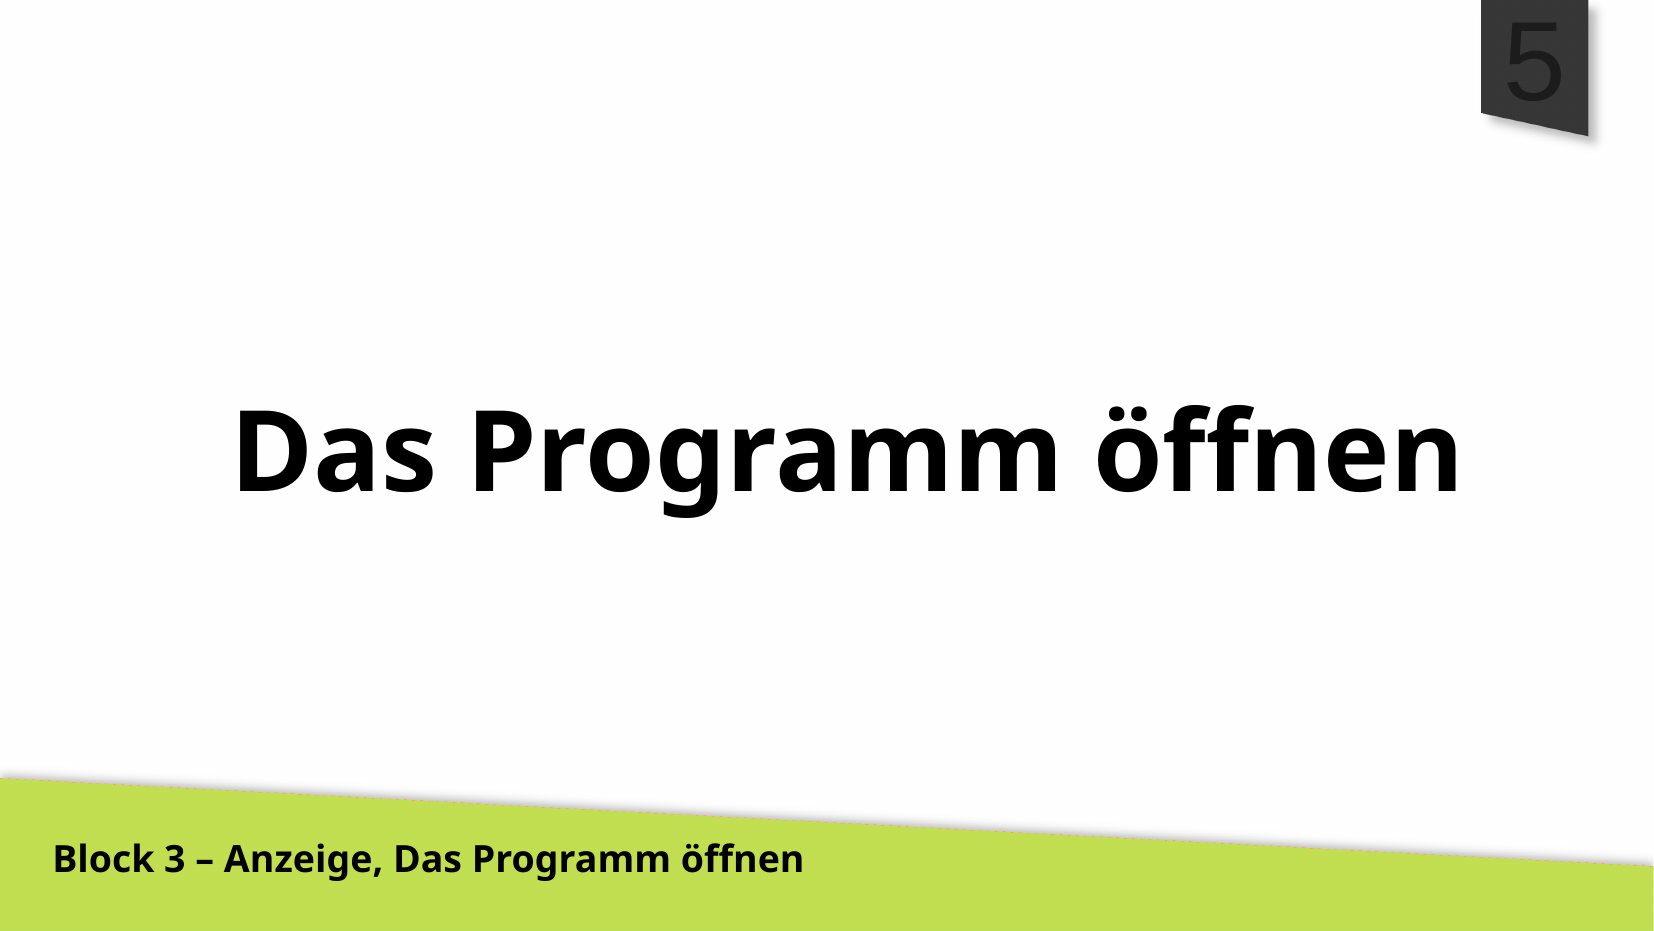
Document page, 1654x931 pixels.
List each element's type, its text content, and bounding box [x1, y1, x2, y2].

text_box <Foliennummer> [905, 0, 1581, 132]
picture [0, 0, 1654, 931]
title Das Programm öffnen [157, 369, 1538, 526]
text_box Block 3 – Anzeige, Das Programm öffnen [37, 825, 863, 901]
